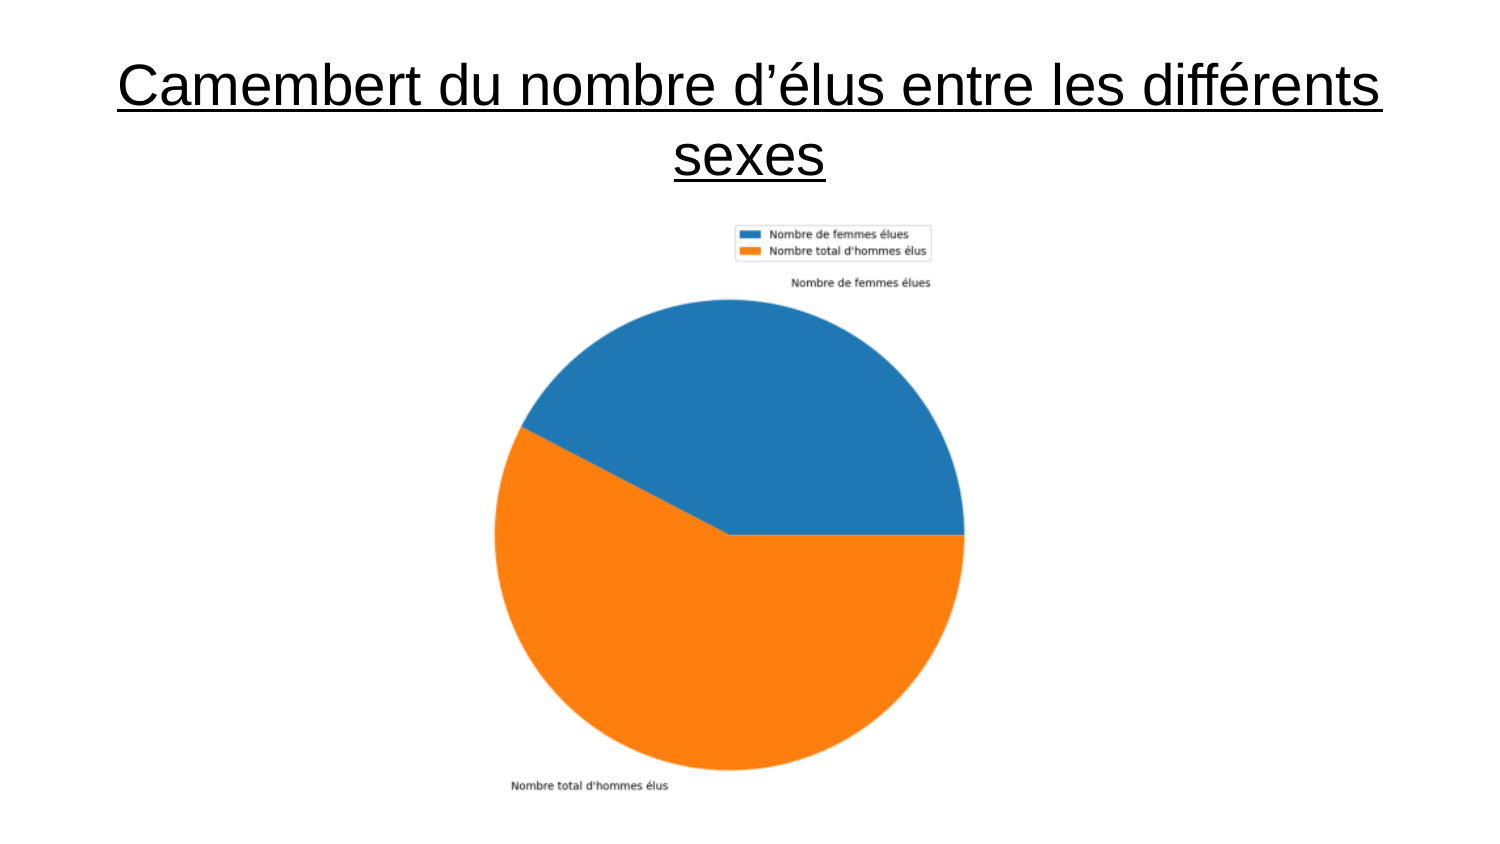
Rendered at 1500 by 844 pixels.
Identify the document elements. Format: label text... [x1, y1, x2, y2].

list Camembert du nombre d’élus entre les différents sexes [51, 32, 1449, 750]
picture [423, 208, 1077, 829]
